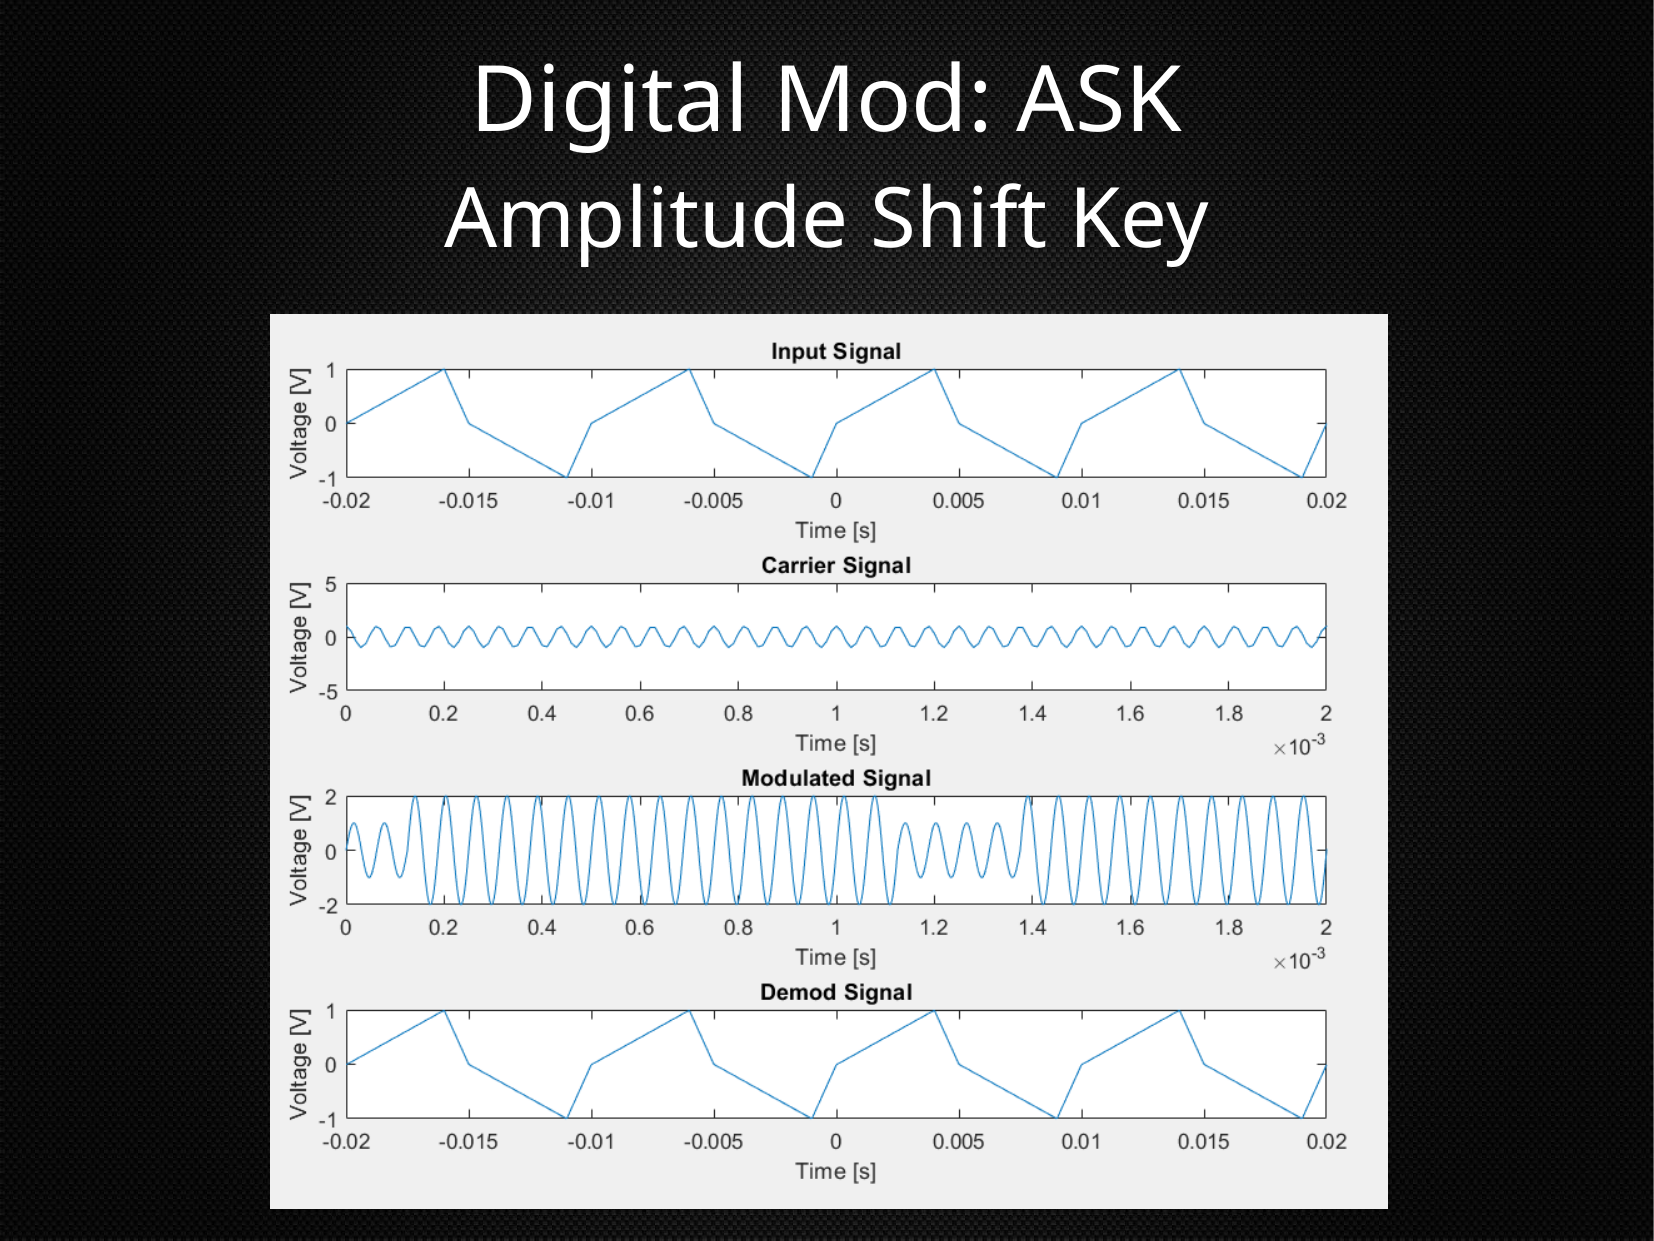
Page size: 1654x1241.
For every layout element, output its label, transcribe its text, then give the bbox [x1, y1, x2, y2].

title Digital Mod: ASK Amplitude Shift Key [82, 18, 1571, 288]
picture [0, 0, 1654, 1241]
